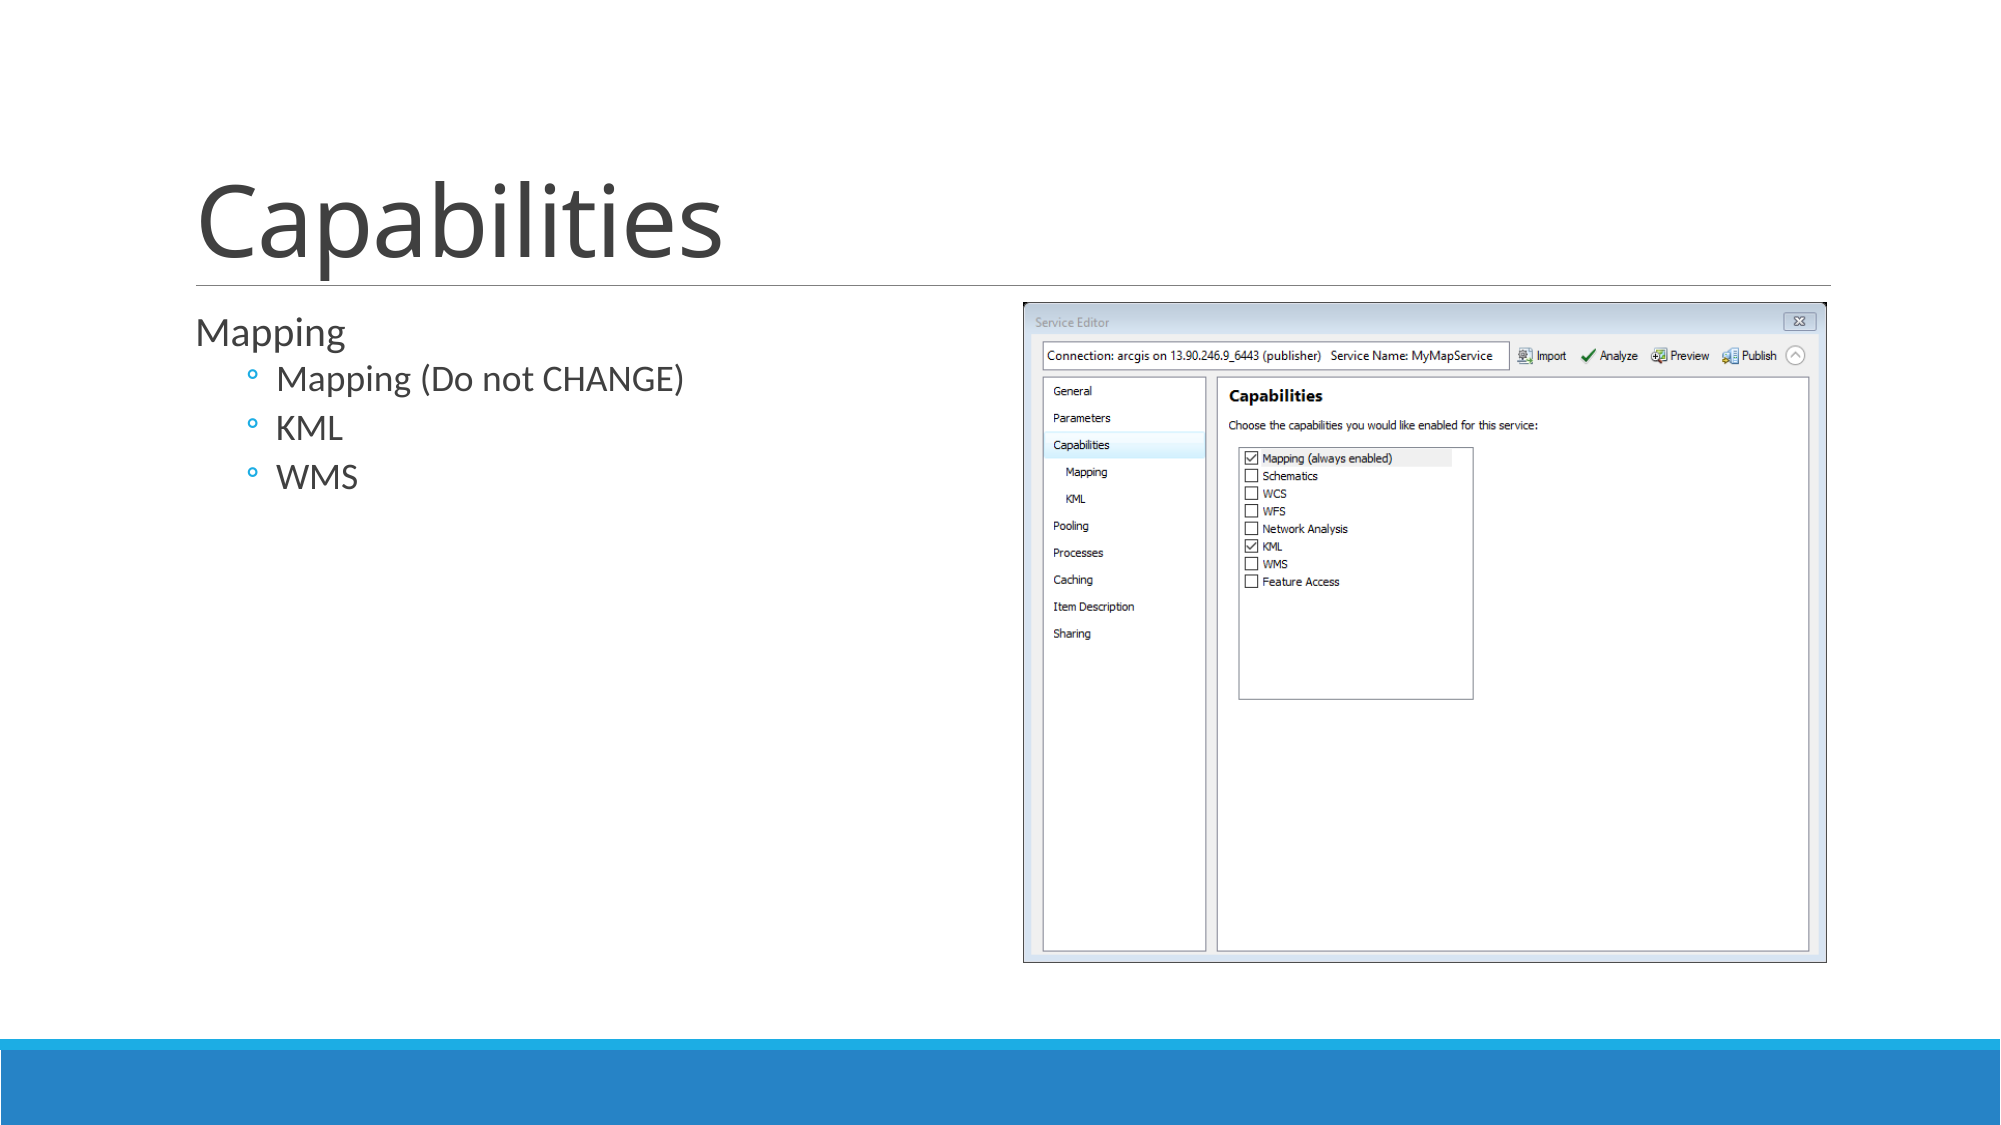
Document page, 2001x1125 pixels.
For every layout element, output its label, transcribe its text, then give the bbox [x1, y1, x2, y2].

title Capabilities [180, 47, 1831, 286]
list Mapping Mapping (Do not CHANGE) KML WMS [180, 302, 991, 963]
picture [1023, 302, 1827, 963]
